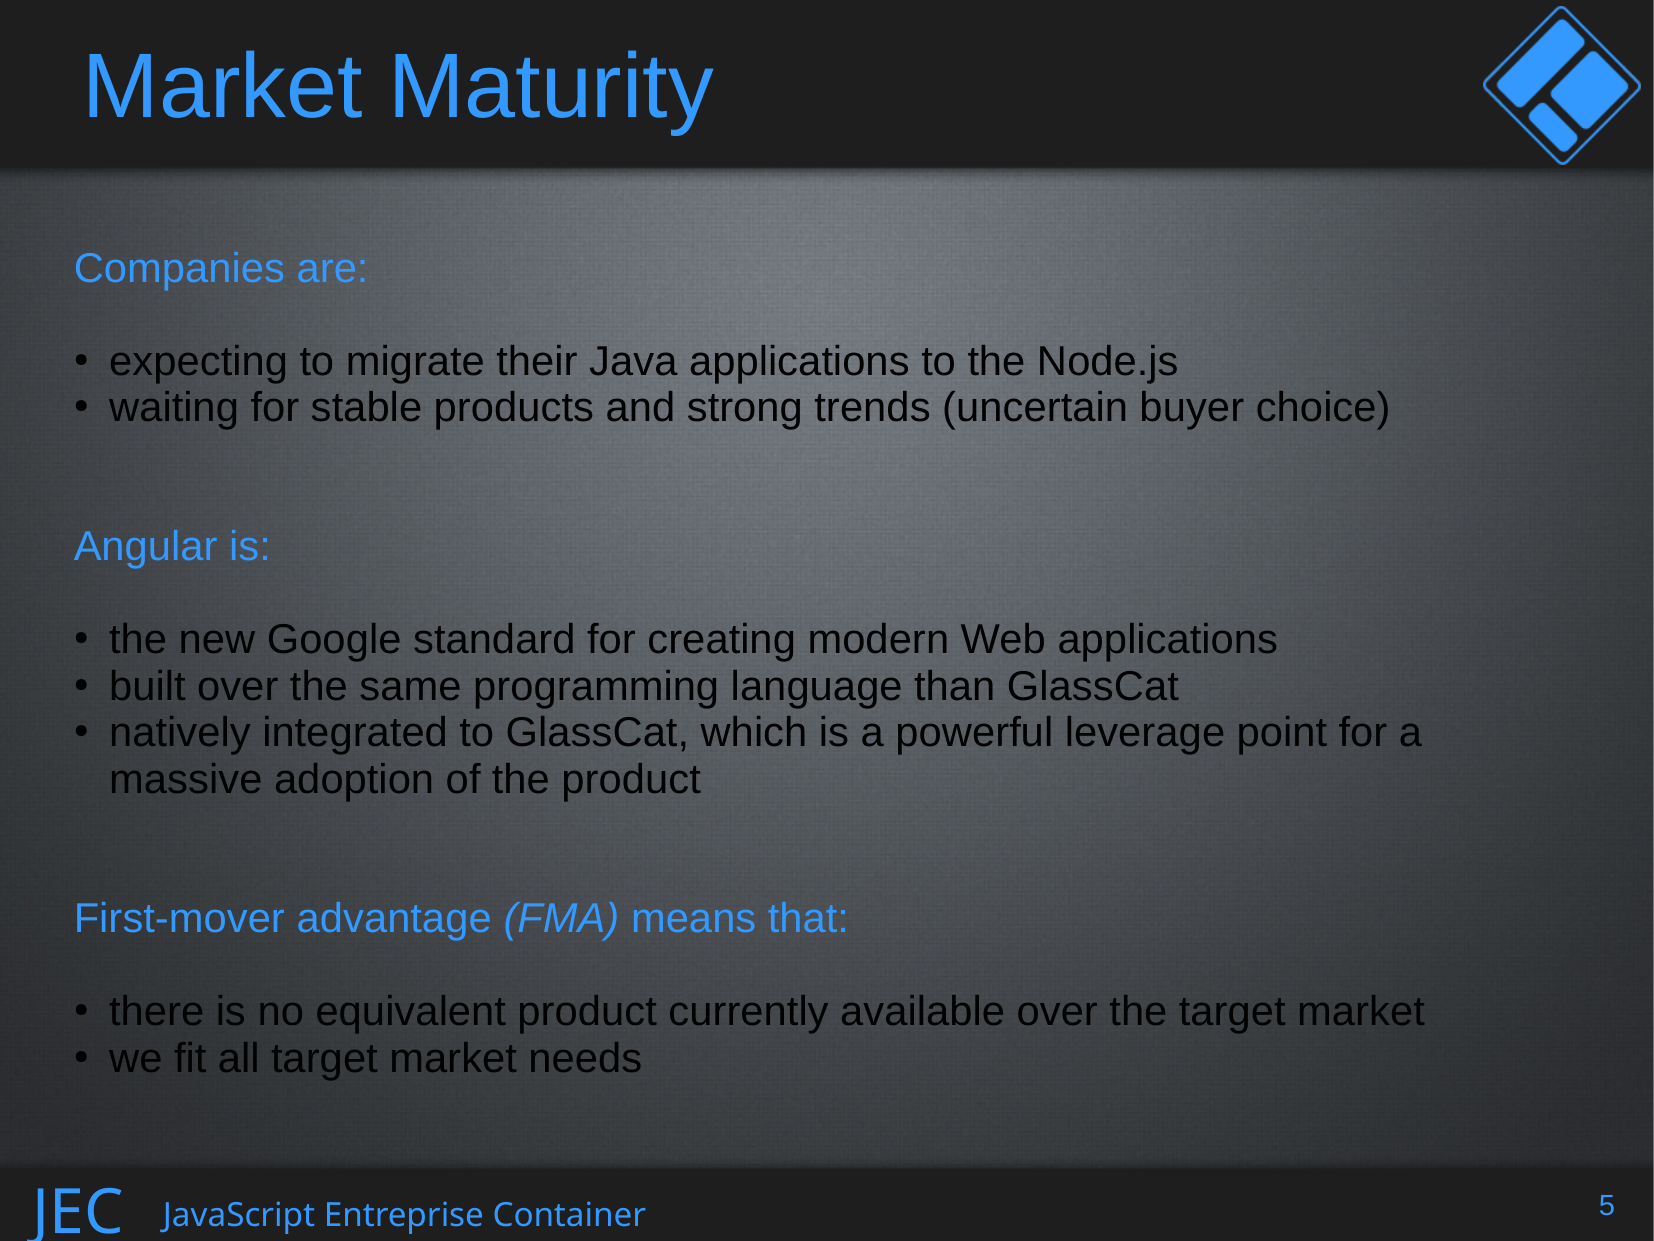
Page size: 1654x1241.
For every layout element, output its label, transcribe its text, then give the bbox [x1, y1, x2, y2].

text_box Companies are: expecting to migrate their Java applications to the Node.js waiting for stable products and strong trends (uncertain buyer choice) Angular is: the new Google standard for creating modern Web applications built over the same programming language than GlassCat natively integrated to GlassCat, which is a powerful leverage point for a massive adoption of the product First-mover advantage (FMA) means that: there is no equivalent product currently available over the target market we fit all target market needs [59, 236, 1595, 1094]
text_box JEC [17, 1159, 149, 1241]
text_box 5 [744, 1181, 1630, 1229]
title Market Maturity [82, 23, 1441, 147]
text_box JavaScript Entreprise Container [148, 1183, 651, 1241]
picture [0, 0, 1654, 1241]
